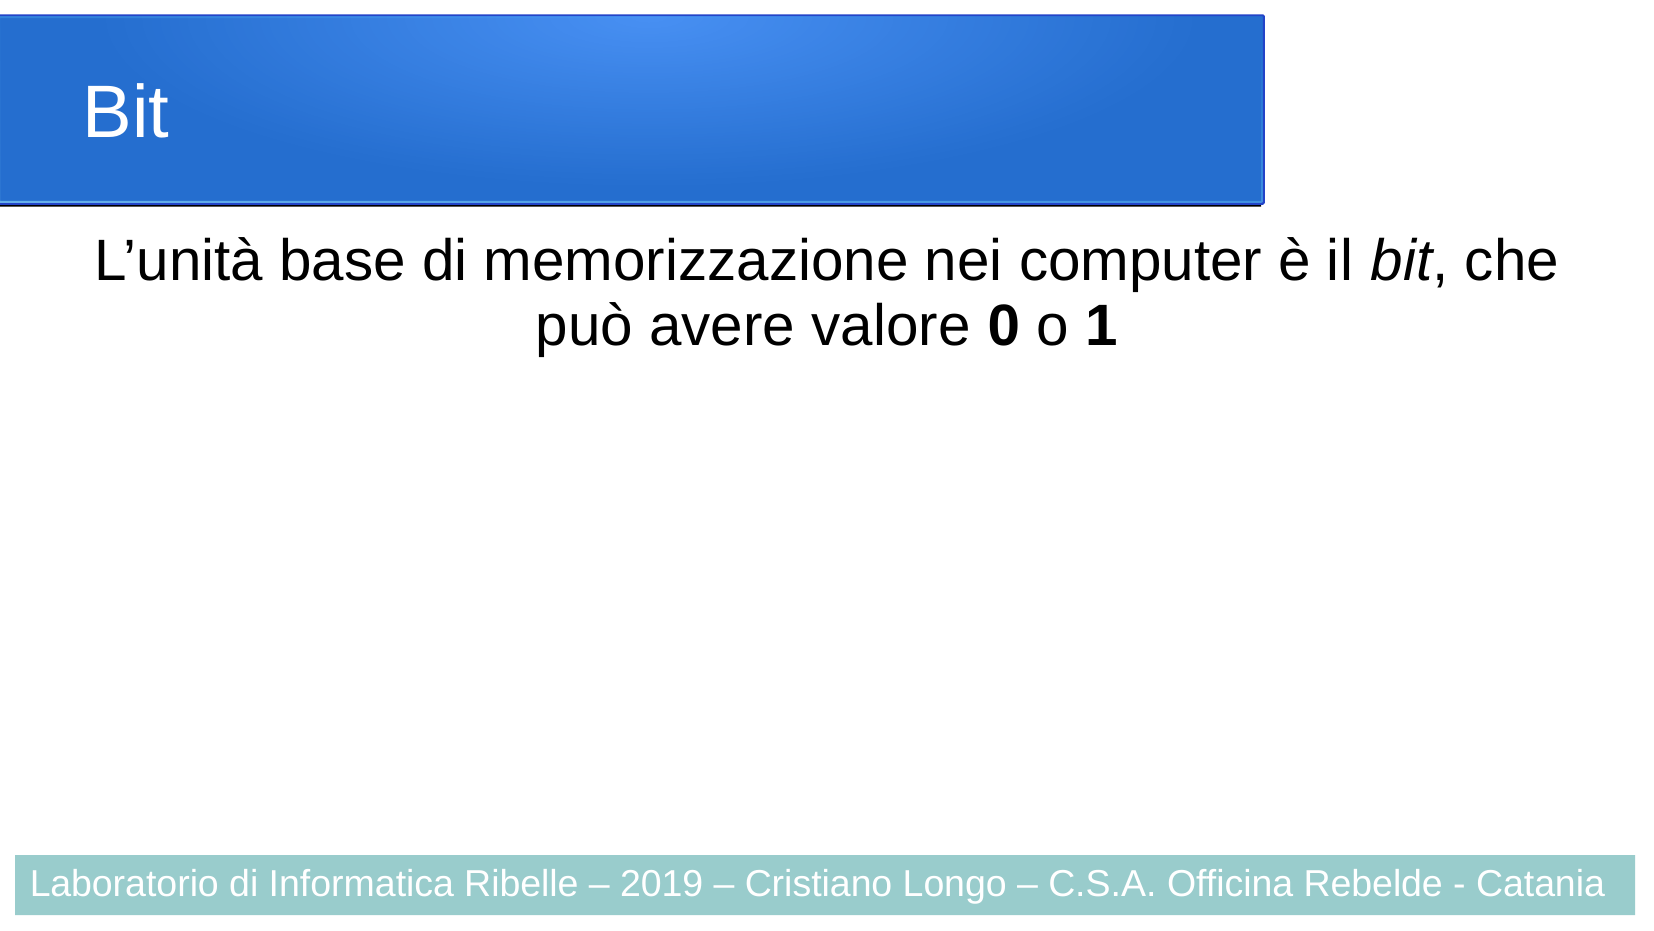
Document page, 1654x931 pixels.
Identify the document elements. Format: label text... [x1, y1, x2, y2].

title Bit [82, 35, 1235, 189]
subtitle L’unità base di memorizzazione nei computer è il bit, che può avere valore 0 o 1 [82, 210, 1571, 376]
text_box Laboratorio di Informatica Ribelle – 2019 – Cristiano Longo – C.S.A. Officina Rebelde - Catania [15, 855, 1636, 916]
